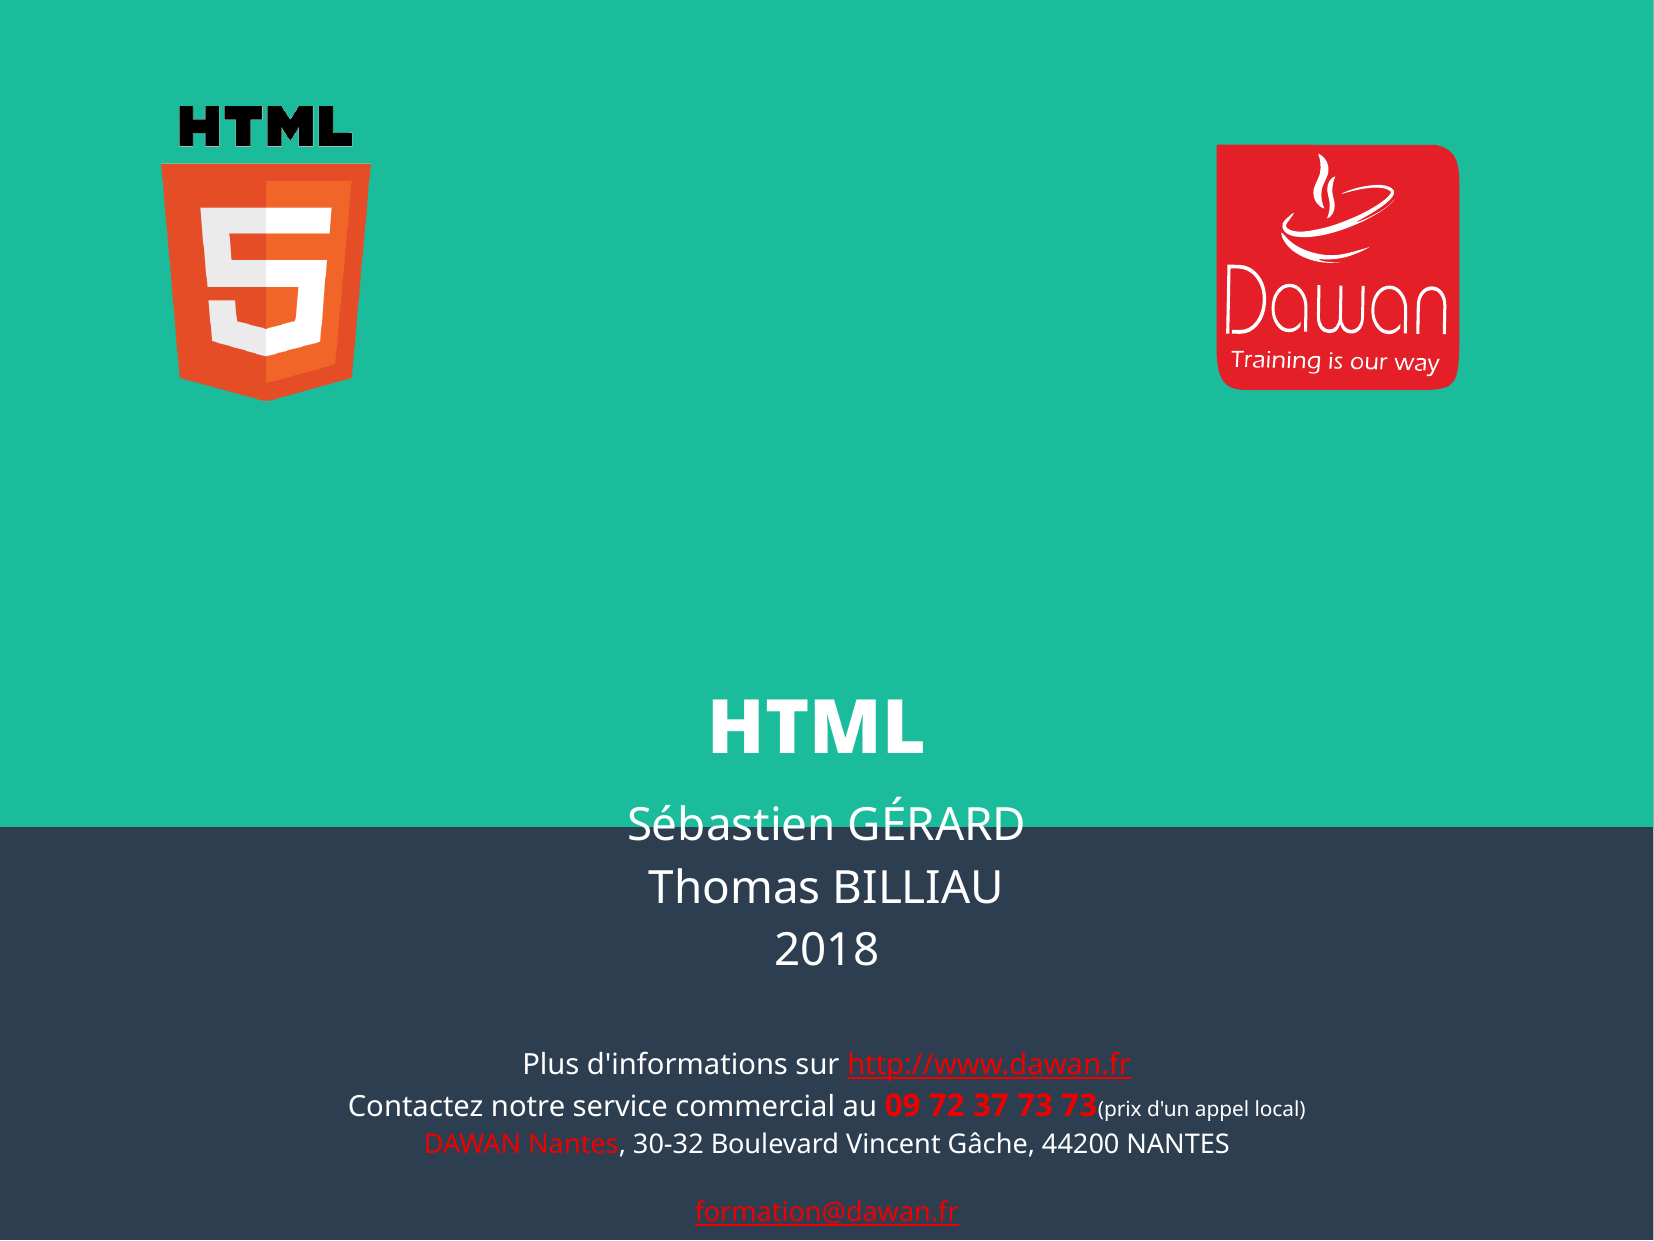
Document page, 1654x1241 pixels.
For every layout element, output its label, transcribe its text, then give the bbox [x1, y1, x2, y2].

picture [1216, 144, 1460, 390]
picture [118, 106, 414, 402]
subtitle Sébastien GÉRARD Thomas BILLIAU 2018 Plus d'informations sur http://www.dawan.fr Contactez notre service commercial au 09 72 37 73 73(prix d'un appel local) DAWAN Nantes, 30-32 Boulevard Vincent Gâche, 44200 NANTES formation@dawan.fr [59, 826, 1595, 1231]
title HTML [59, 620, 1595, 778]
